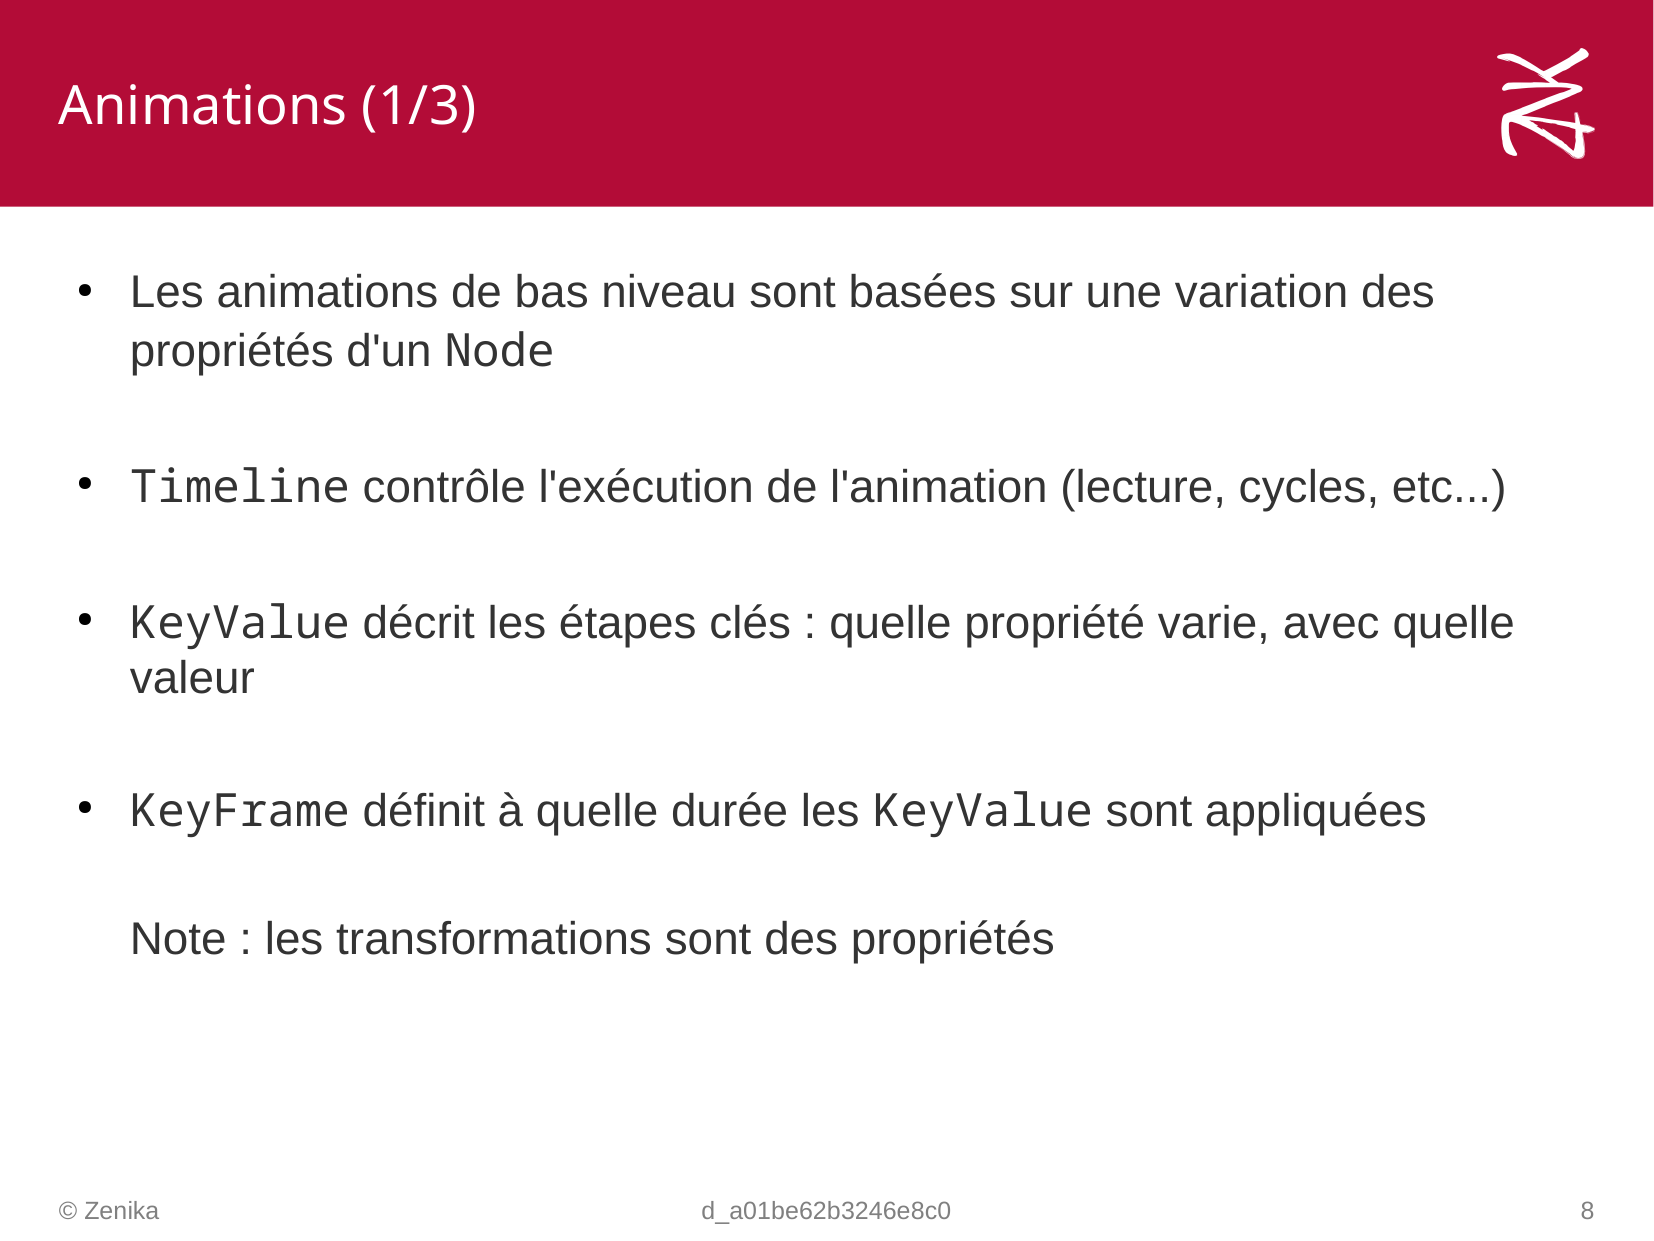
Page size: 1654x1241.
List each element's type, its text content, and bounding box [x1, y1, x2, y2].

title Animations (1/3) [59, 29, 1595, 178]
list Les animations de bas niveau sont basées sur une variation des propriétés d'un Node Timeline contrôle l'exécution de l'animation (lecture, cycles, etc...) KeyValue décrit les étapes clés : quelle propriété varie, avec quelle valeur KeyFrame définit à quelle durée les KeyValue sont appliquées Note : les transformations sont des propriétés [59, 265, 1595, 1182]
